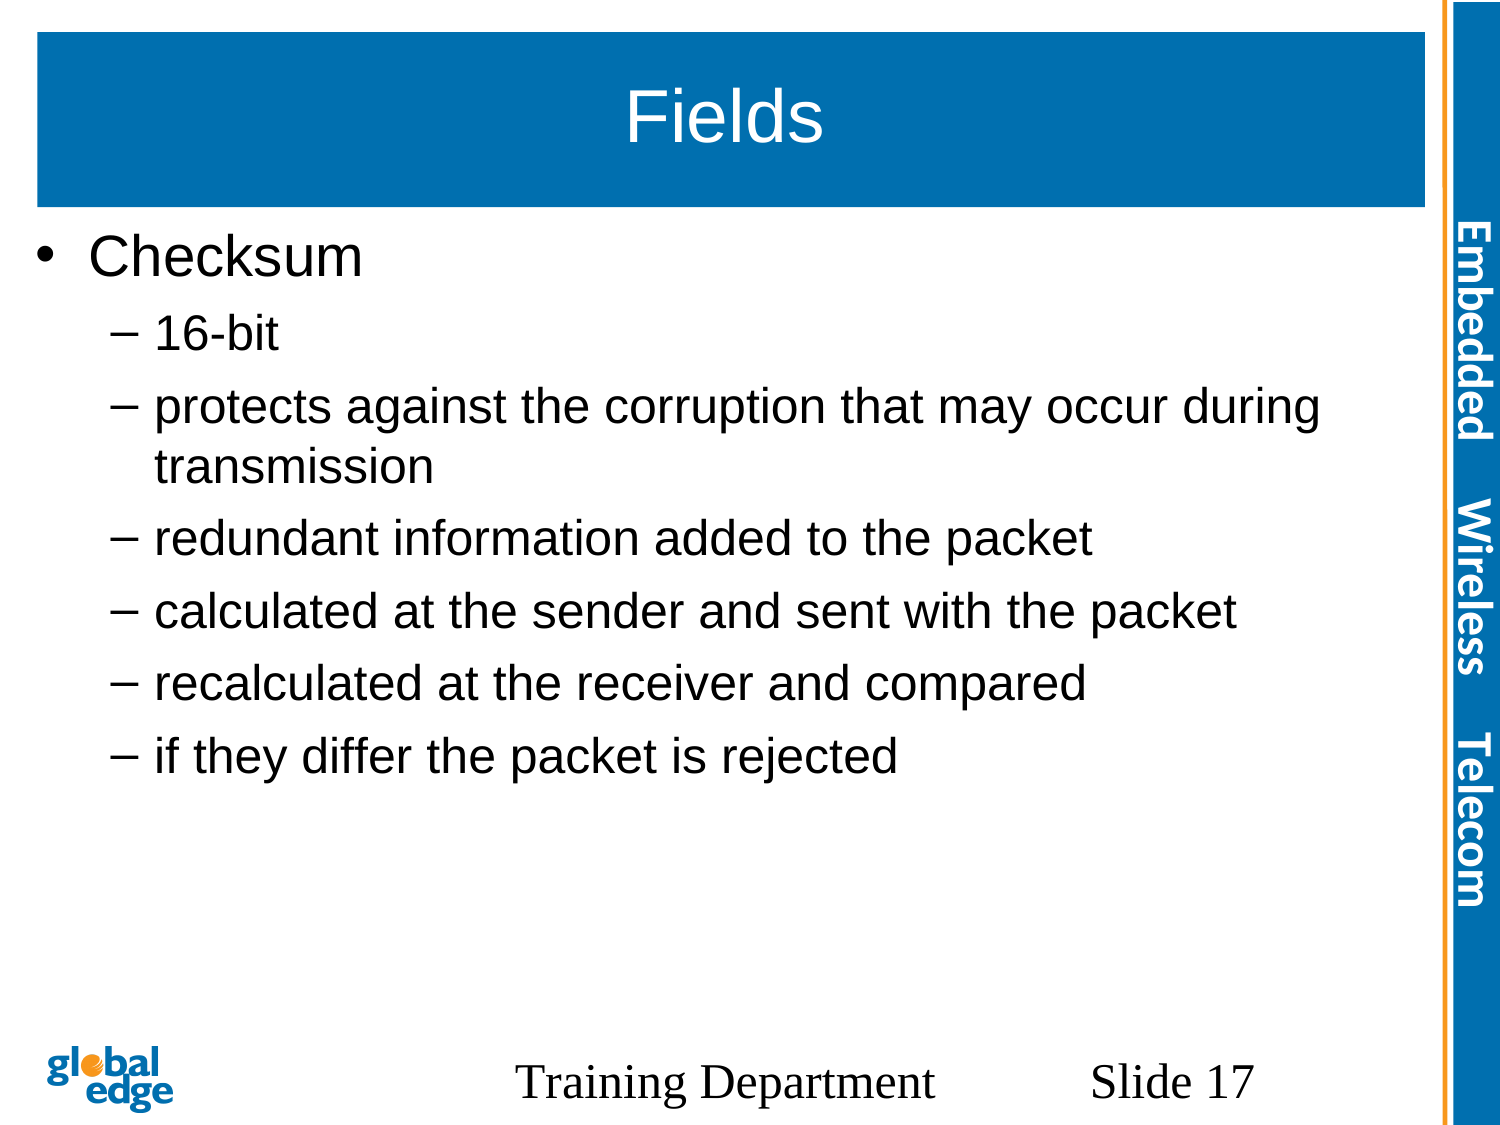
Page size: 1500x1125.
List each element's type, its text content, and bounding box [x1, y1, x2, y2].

picture [34, 1034, 185, 1125]
list Checksum 16-bit protects against the corruption that may occur during transmission redundant information added to the packet calculated at the sender and sent with the packet recalculated at the receiver and compared if they differ the packet is rejected [35, 218, 1412, 1038]
title Fields [88, 64, 1361, 162]
